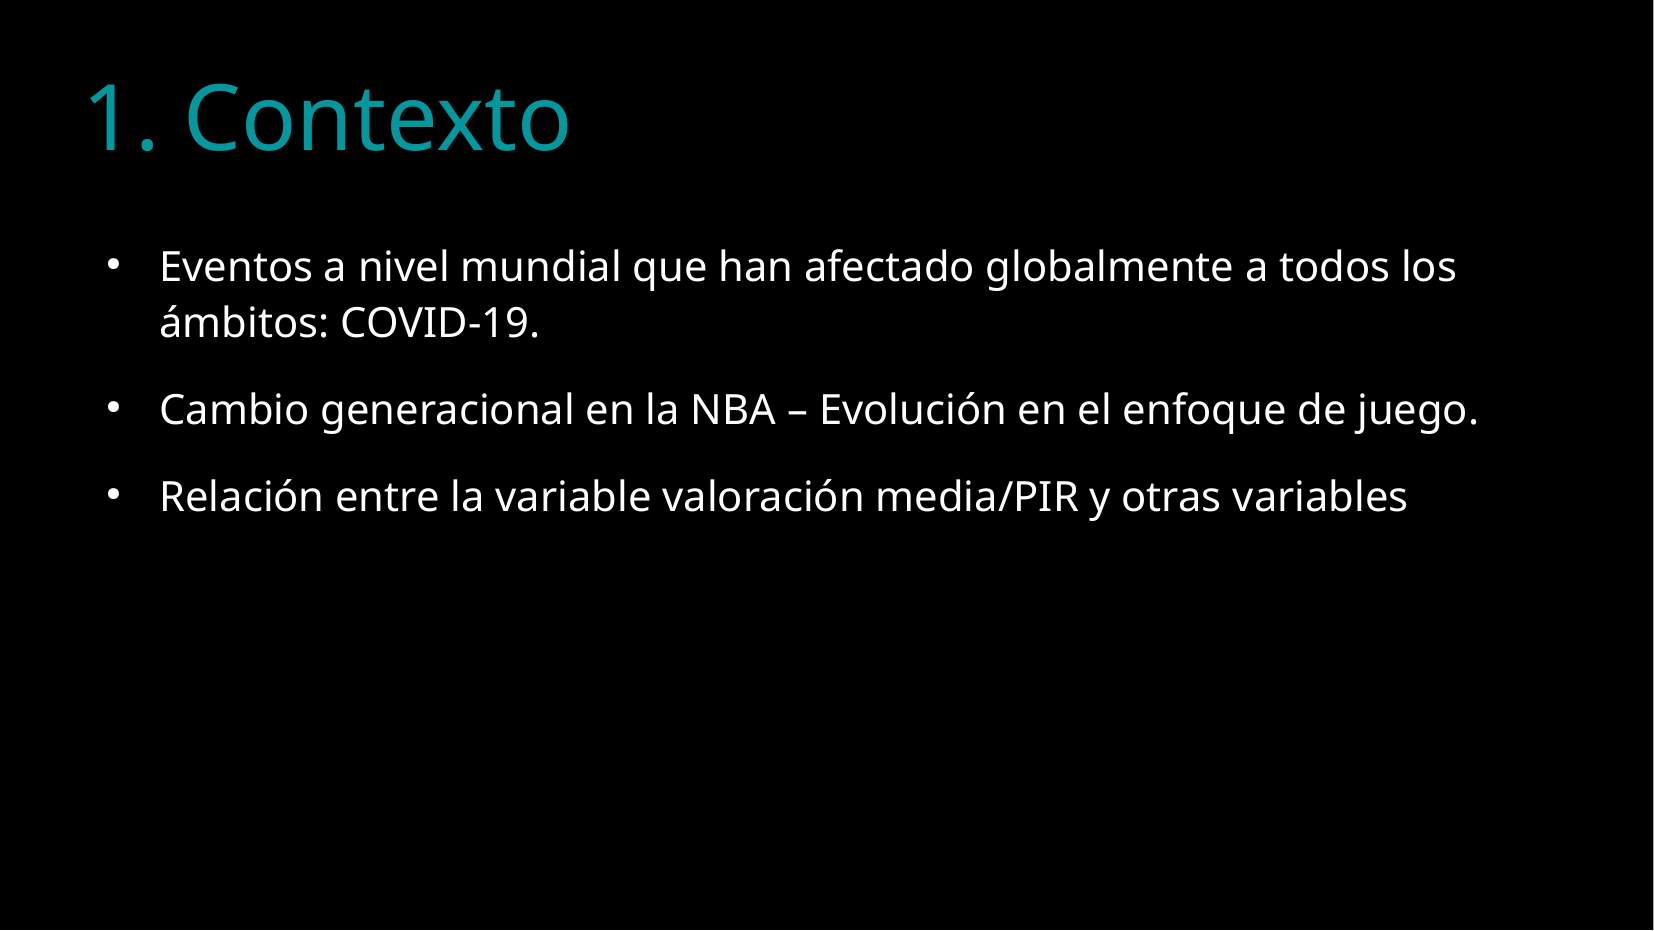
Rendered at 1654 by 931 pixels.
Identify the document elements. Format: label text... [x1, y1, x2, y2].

title 1. Contexto [82, 28, 1571, 201]
list Eventos a nivel mundial que han afectado globalmente a todos los ámbitos: COVID-19. Cambio generacional en la NBA – Evolución en el enfoque de juego. Relación entre la variable valoración media/PIR y otras variables [88, 236, 1536, 680]
